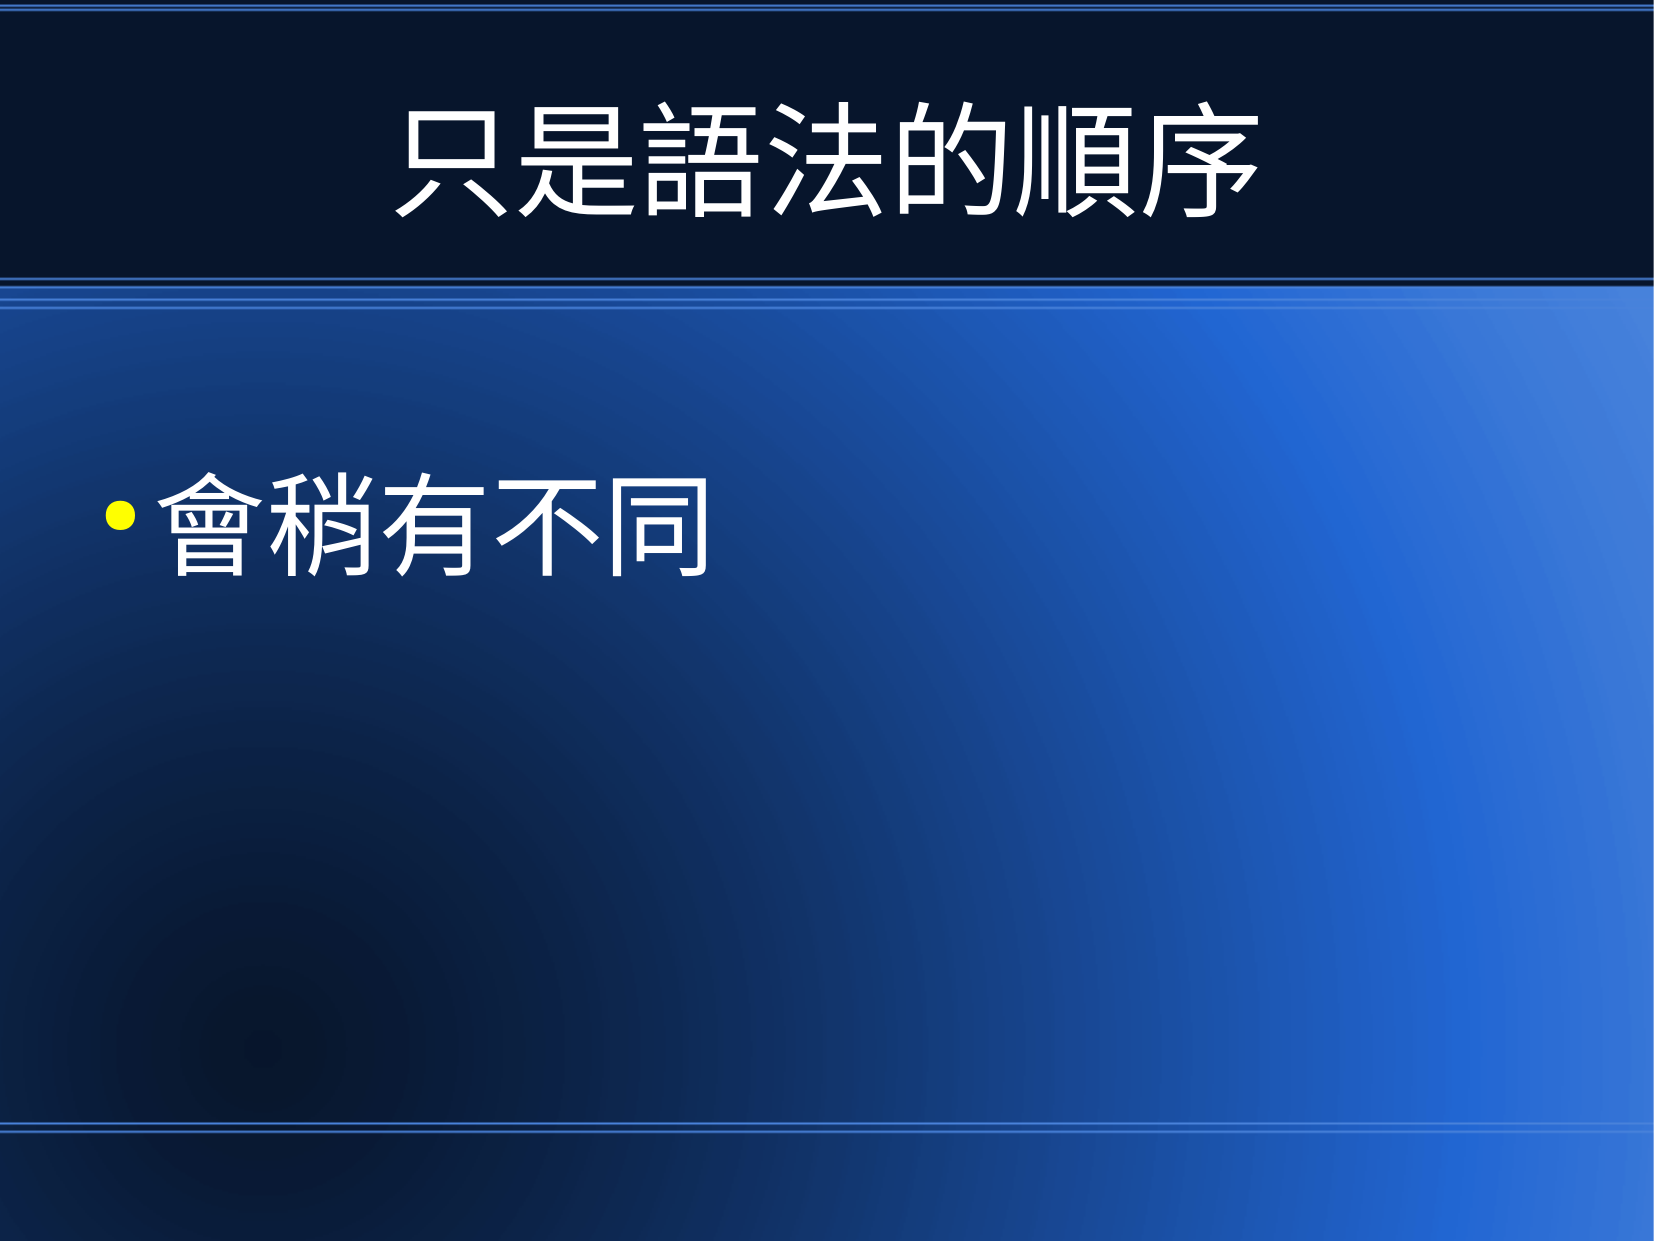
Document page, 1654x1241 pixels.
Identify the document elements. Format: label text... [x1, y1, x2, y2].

list 會稍有不同 [82, 355, 1571, 1241]
picture [0, 0, 1654, 1241]
title 只是語法的順序 [82, 49, 1571, 257]
